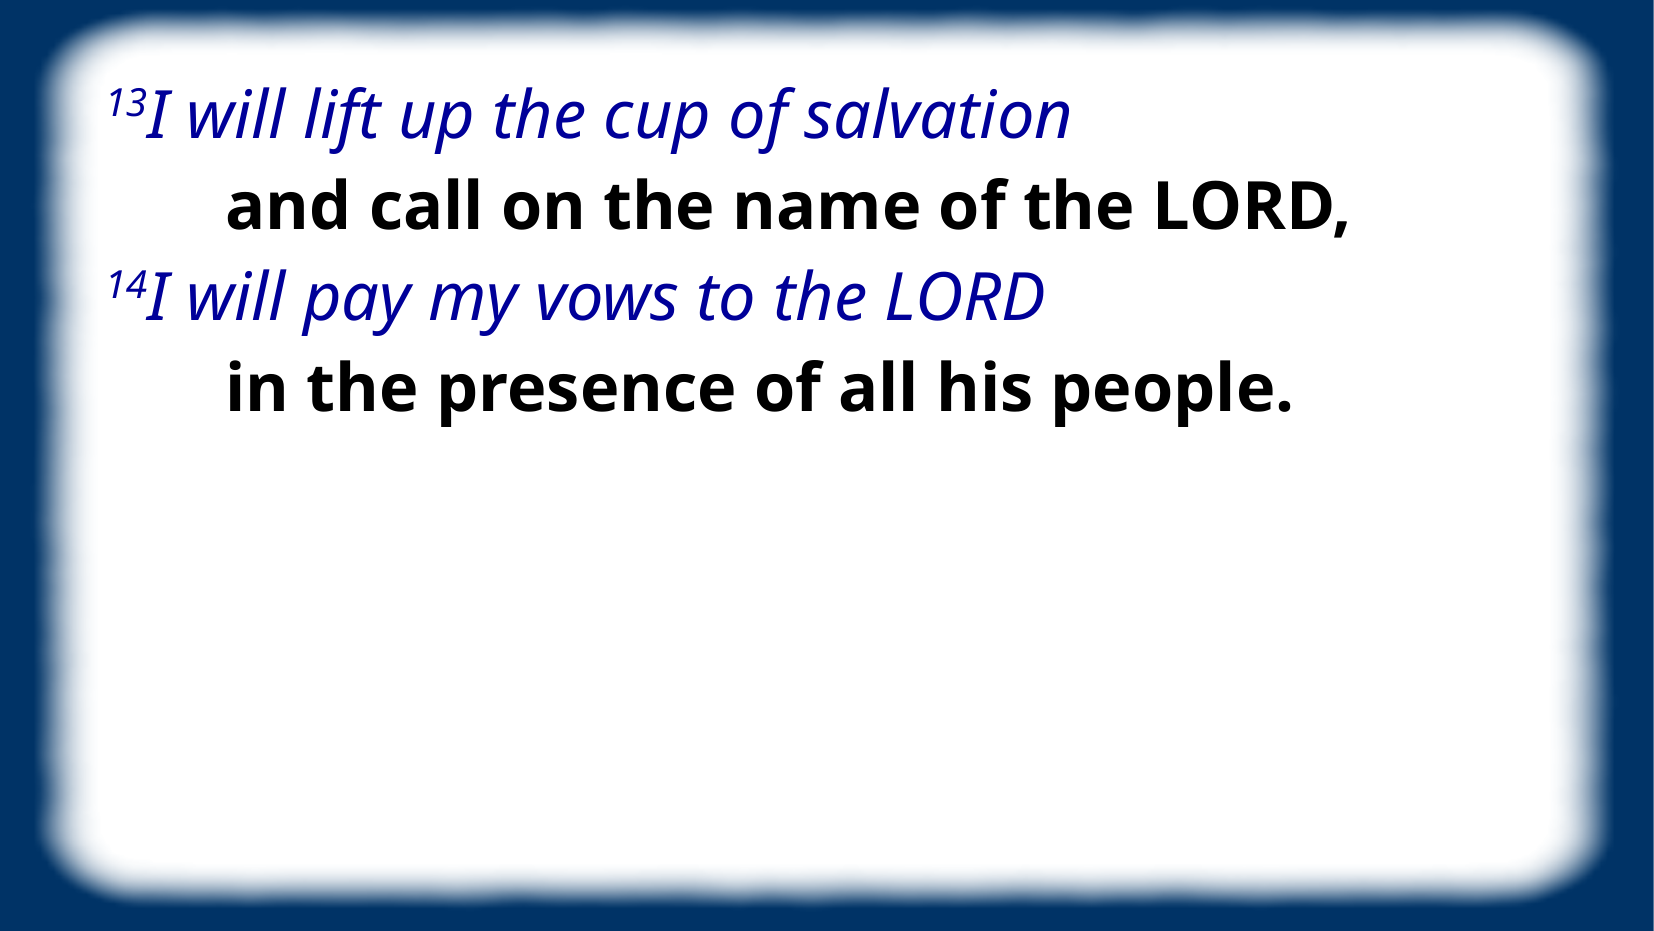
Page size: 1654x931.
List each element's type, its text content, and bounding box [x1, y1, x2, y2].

picture [0, 0, 1654, 931]
text_box 13I will lift up the cup of salvation and call on the name of the LORD, 14I will pay my vows to the LORD in the presence of all his people. [90, 60, 1546, 451]
